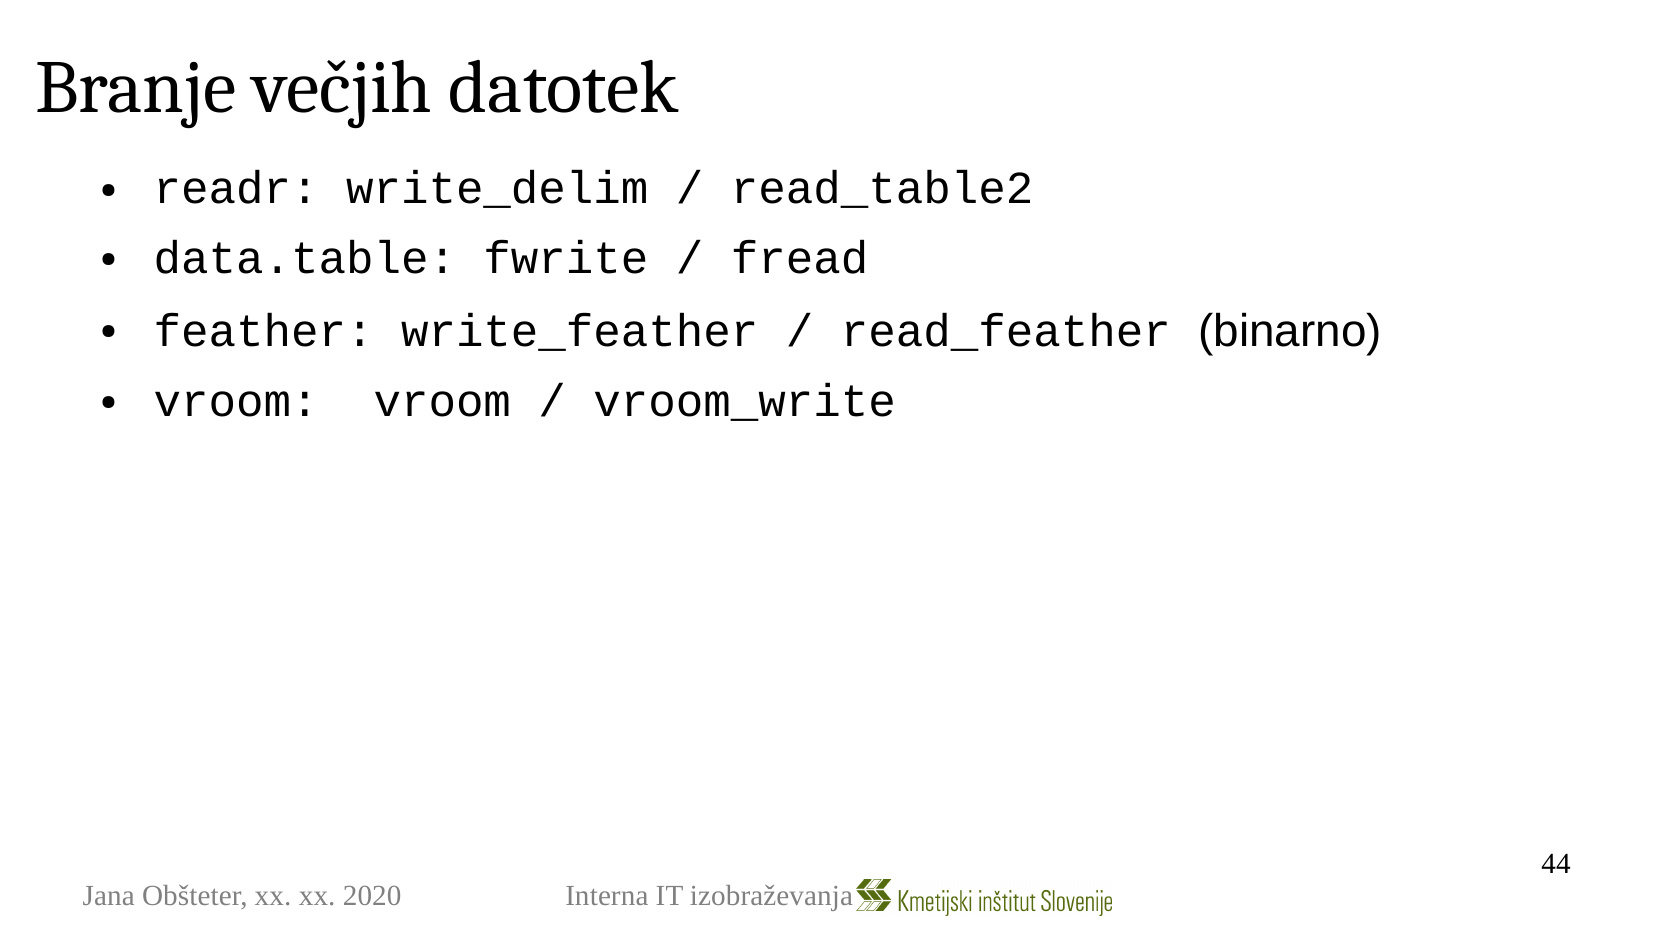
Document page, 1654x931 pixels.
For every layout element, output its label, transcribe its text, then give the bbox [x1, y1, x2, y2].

title Branje večjih datotek [35, 21, 1524, 154]
list readr: write_delim / read_table2 data.table: fwrite / fread feather: write_feather / read_feather (binarno) vroom: vroom / vroom_write [82, 165, 1642, 827]
picture [856, 879, 1112, 916]
